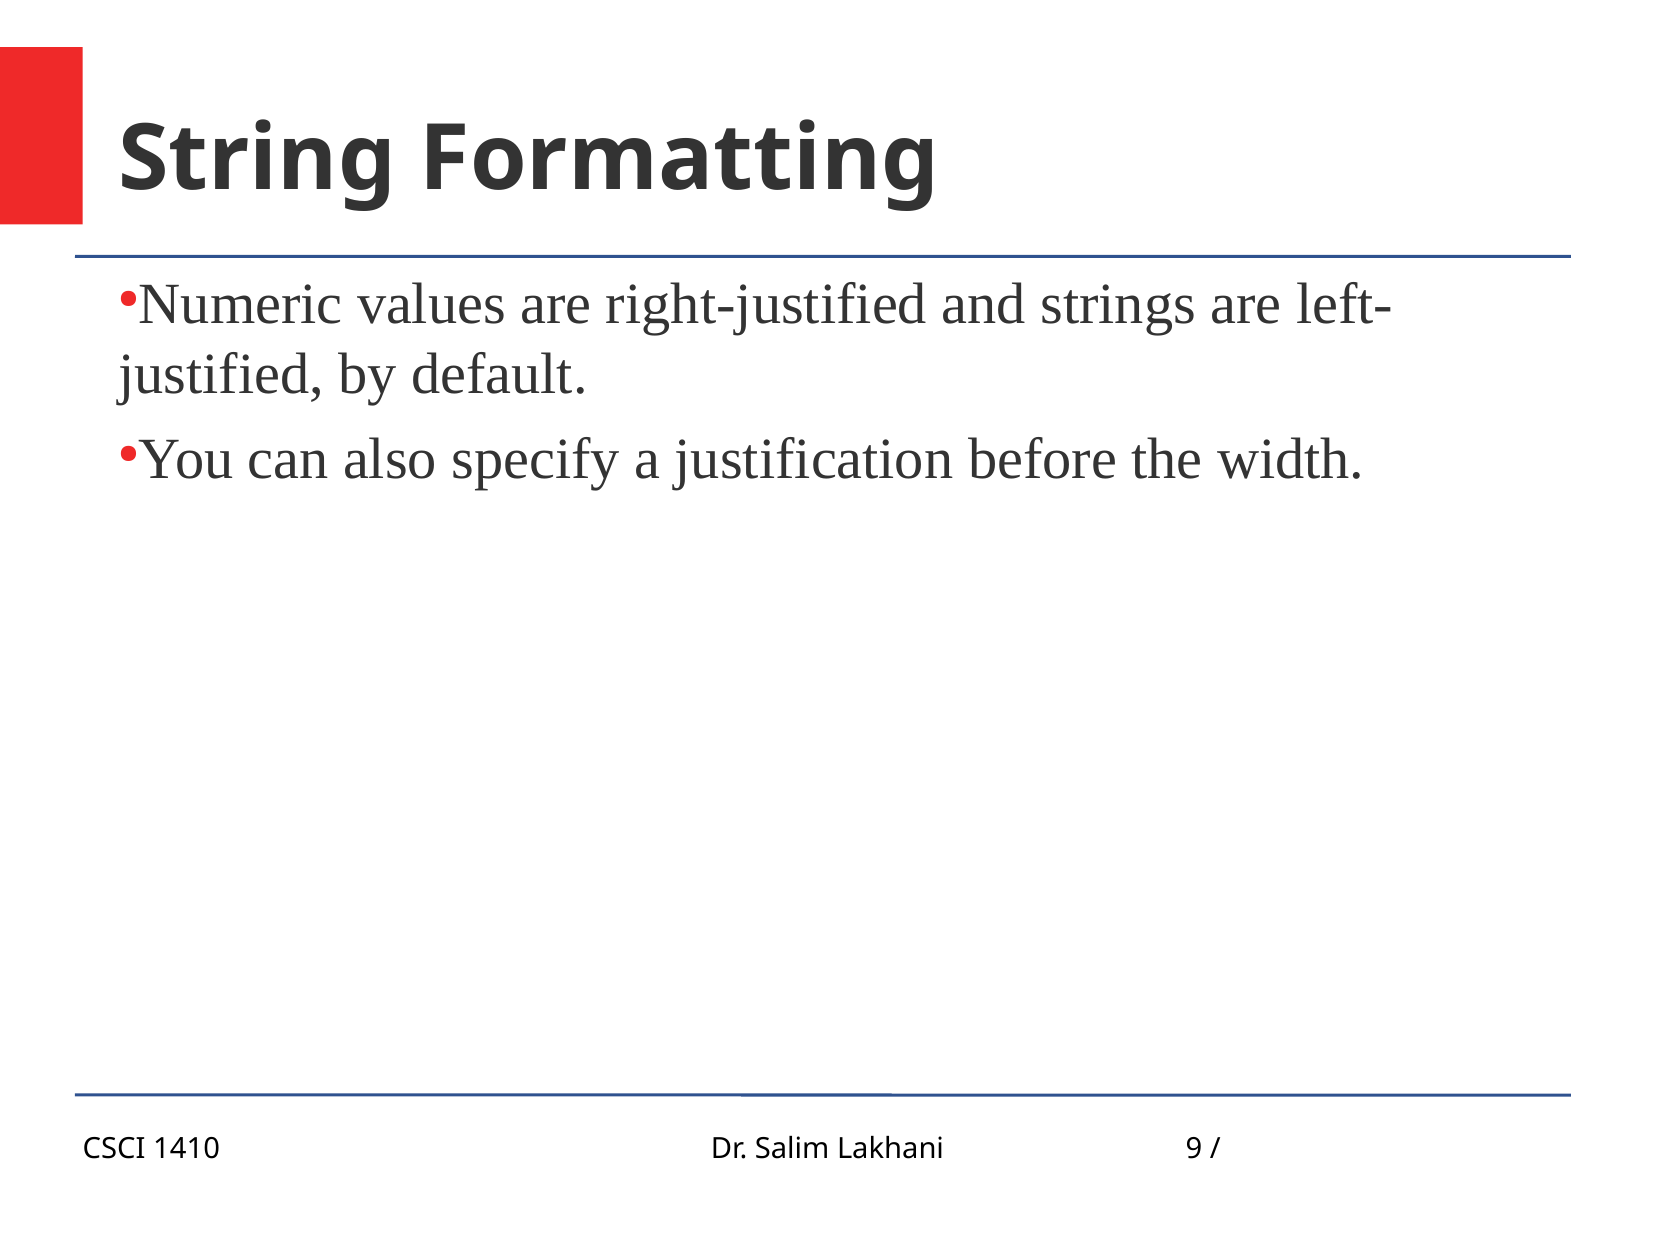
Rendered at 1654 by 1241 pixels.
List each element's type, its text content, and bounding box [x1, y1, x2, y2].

list Numeric values are right-justified and strings are left- justified, by default. You can also specify a justification before the width. [118, 265, 1536, 1081]
text_box CSCI 1410 [82, 1129, 468, 1216]
title String Formatting [118, 49, 1571, 257]
text_box Dr. Salim Lakhani [565, 1129, 1090, 1216]
text_box / [1185, 1129, 1571, 1216]
